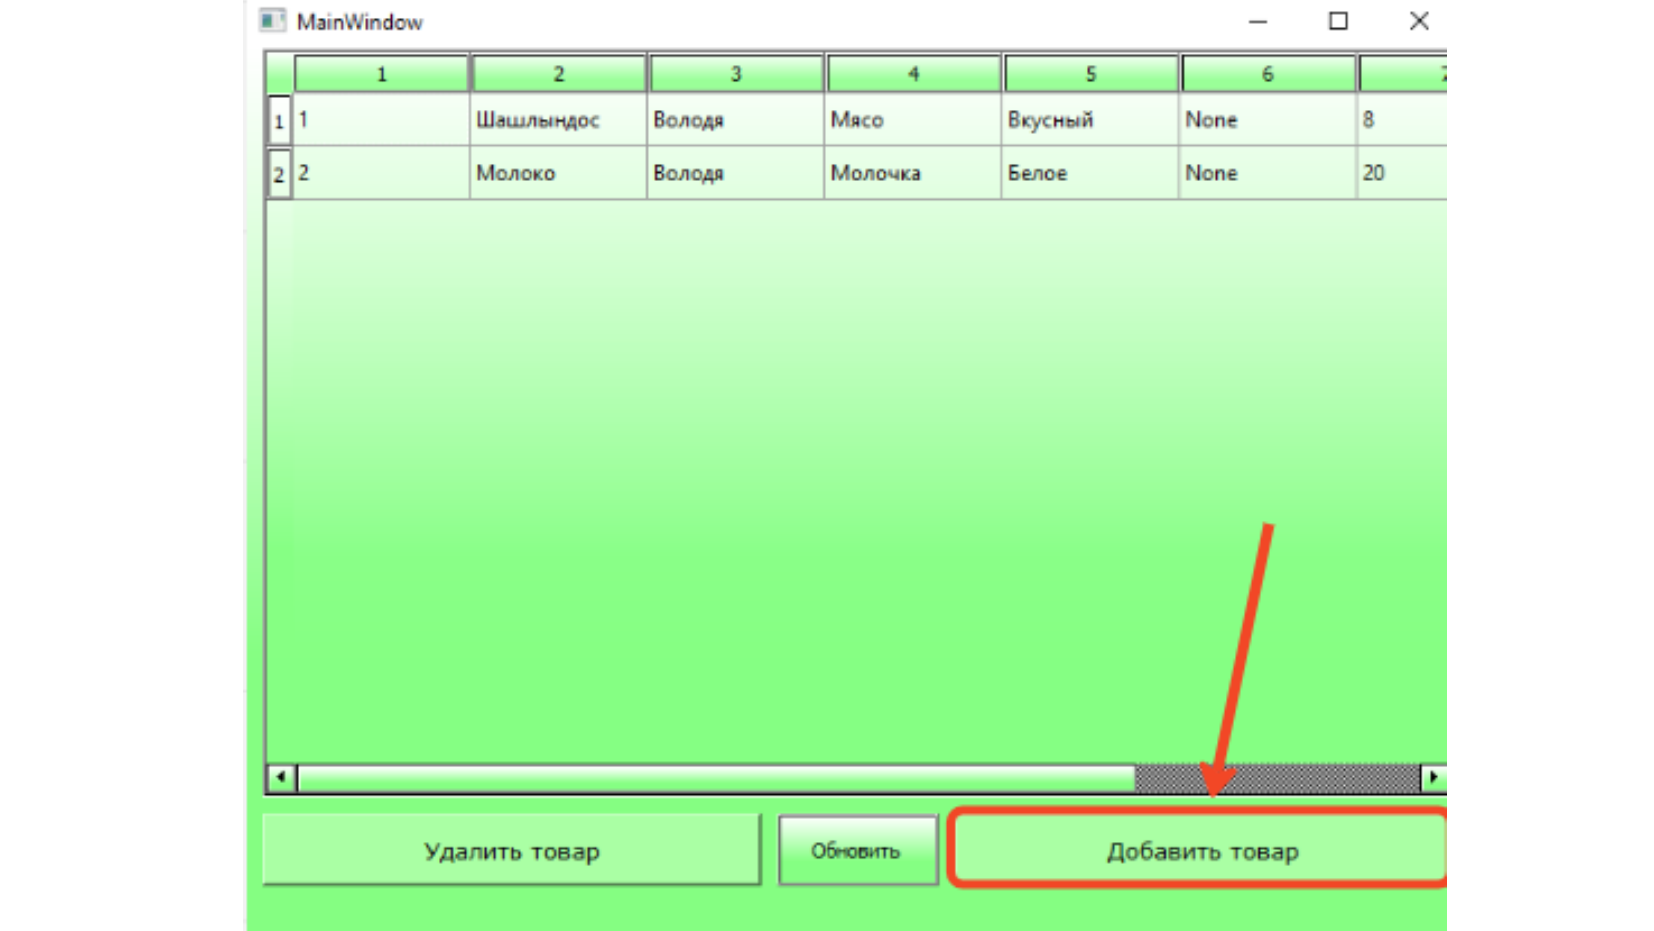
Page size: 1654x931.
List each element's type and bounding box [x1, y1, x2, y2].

picture [243, 0, 1447, 931]
